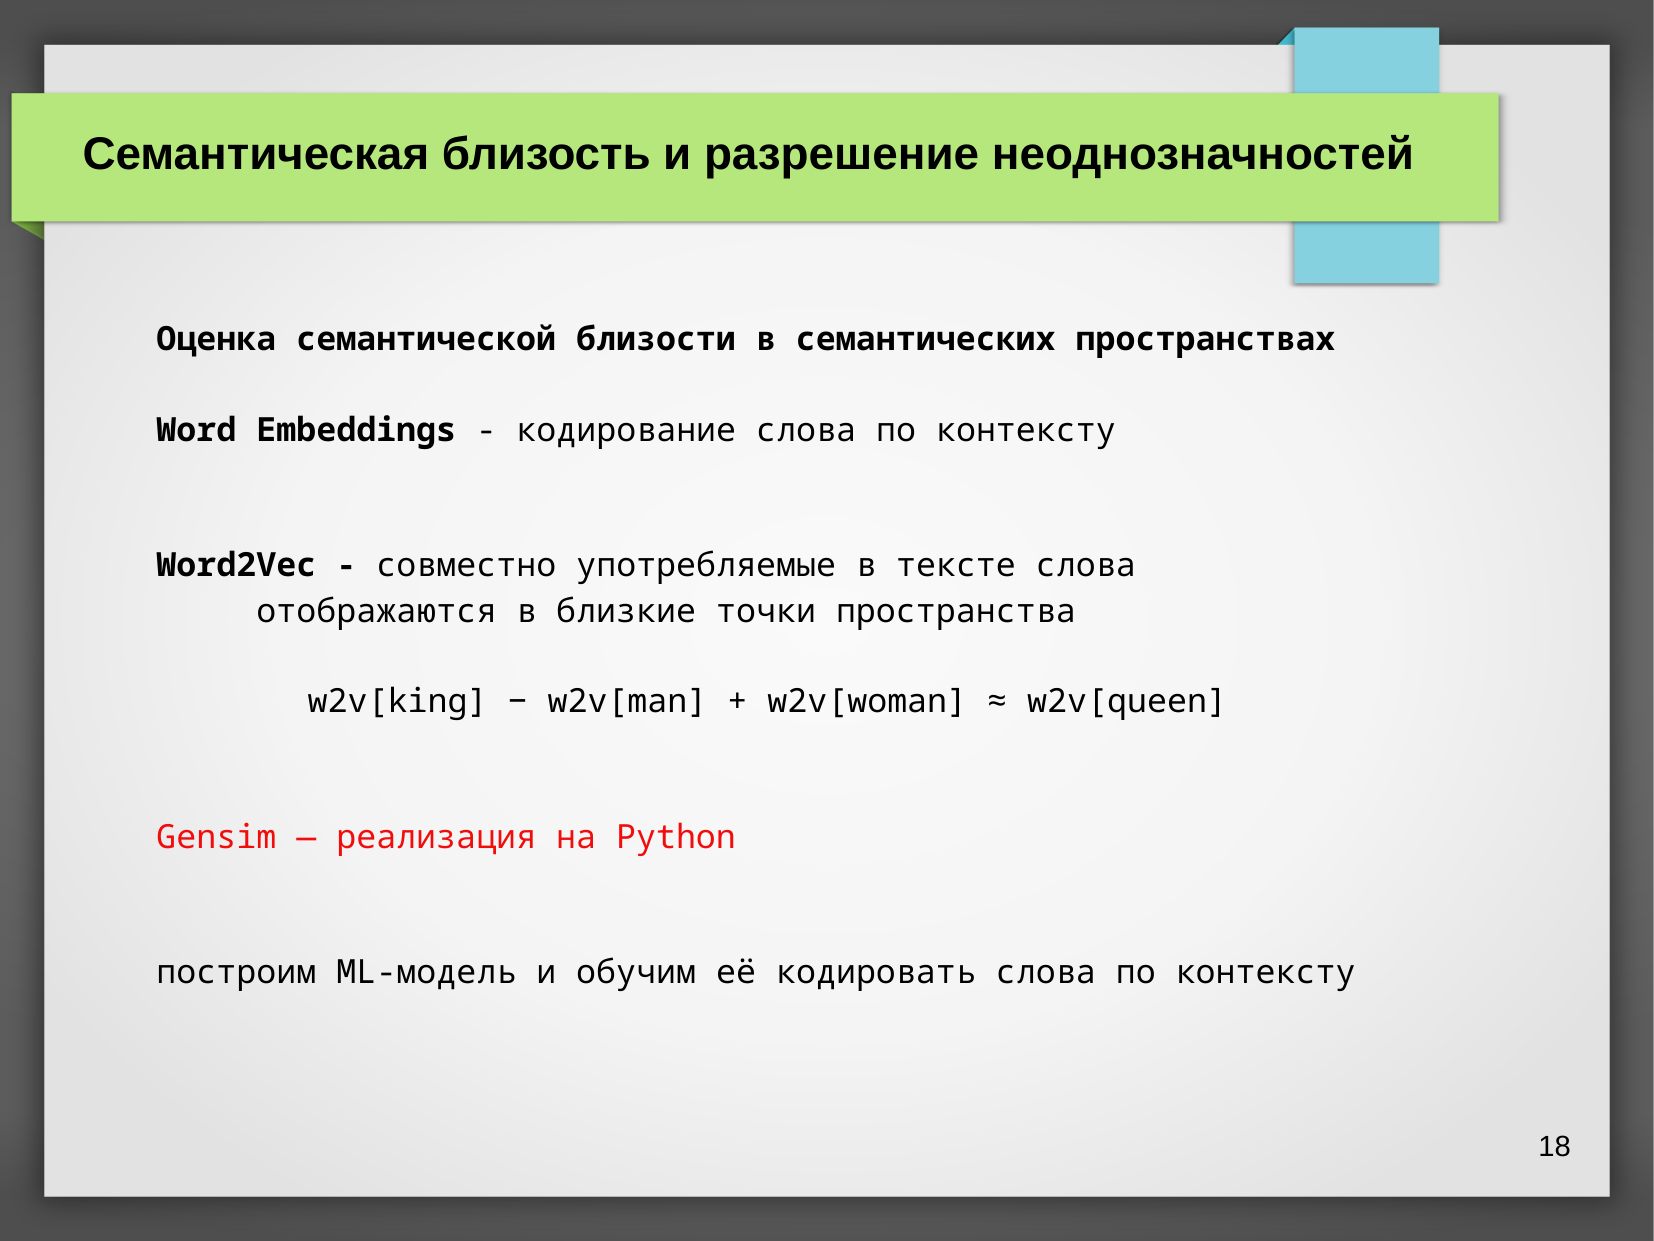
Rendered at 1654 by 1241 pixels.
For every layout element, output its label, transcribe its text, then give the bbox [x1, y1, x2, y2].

text_box Оценка семантической близости в семантических пространствах Word Embeddings - кодирование слова по контексту Word2Vec - совместно употребляемые в тексте слова отображаются в близкие точки пространства w2v[king] − w2v[man] + w2v[woman] ≈ w2v[queen] Gensim — реализация на Python построим ML-модель и обучим её кодировать слова по контексту [141, 307, 1394, 1016]
title Семантическая близость и разрешение неоднозначностей [82, 121, 1489, 187]
picture [0, 0, 1654, 1241]
